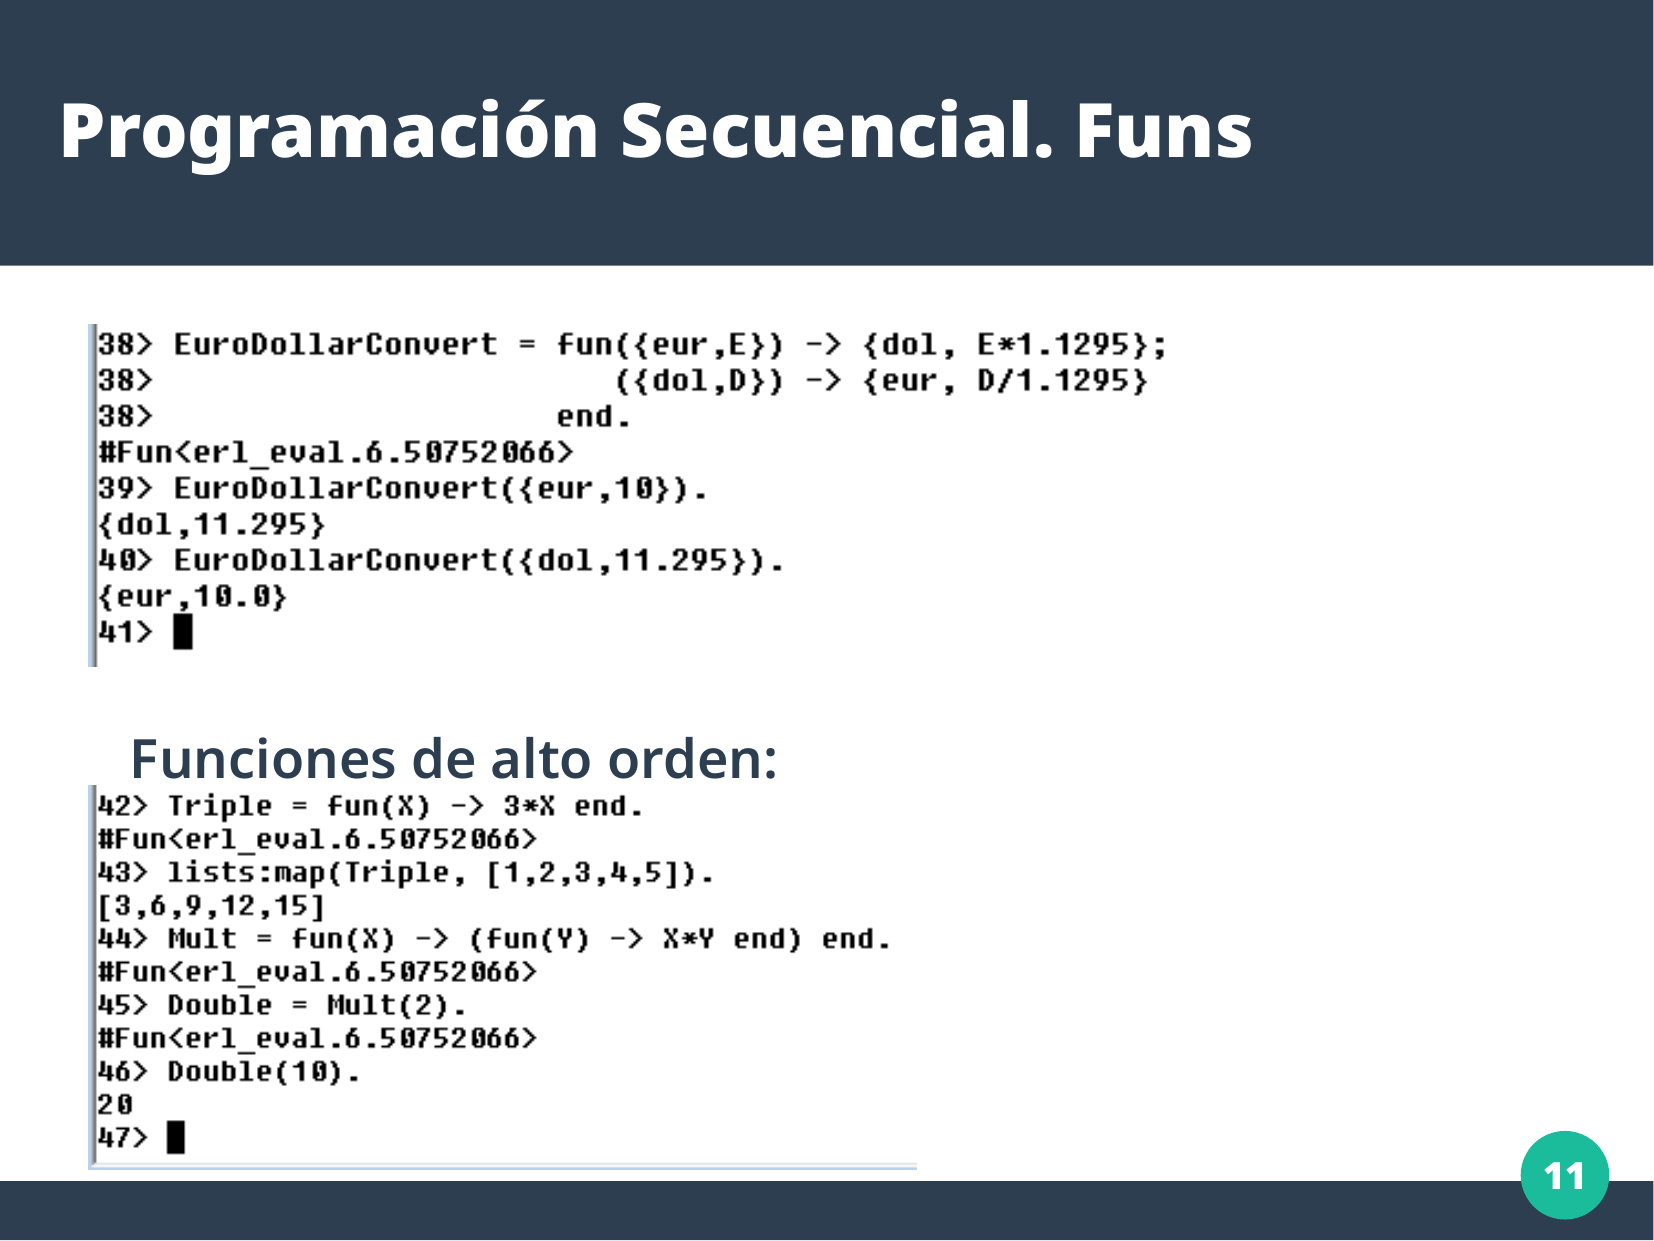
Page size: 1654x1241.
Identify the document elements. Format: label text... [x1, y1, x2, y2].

picture [88, 785, 917, 1170]
list Funciones de alto orden: [59, 324, 1595, 1152]
picture [88, 324, 1219, 667]
title Programación Secuencial. Funs [59, 49, 1595, 207]
